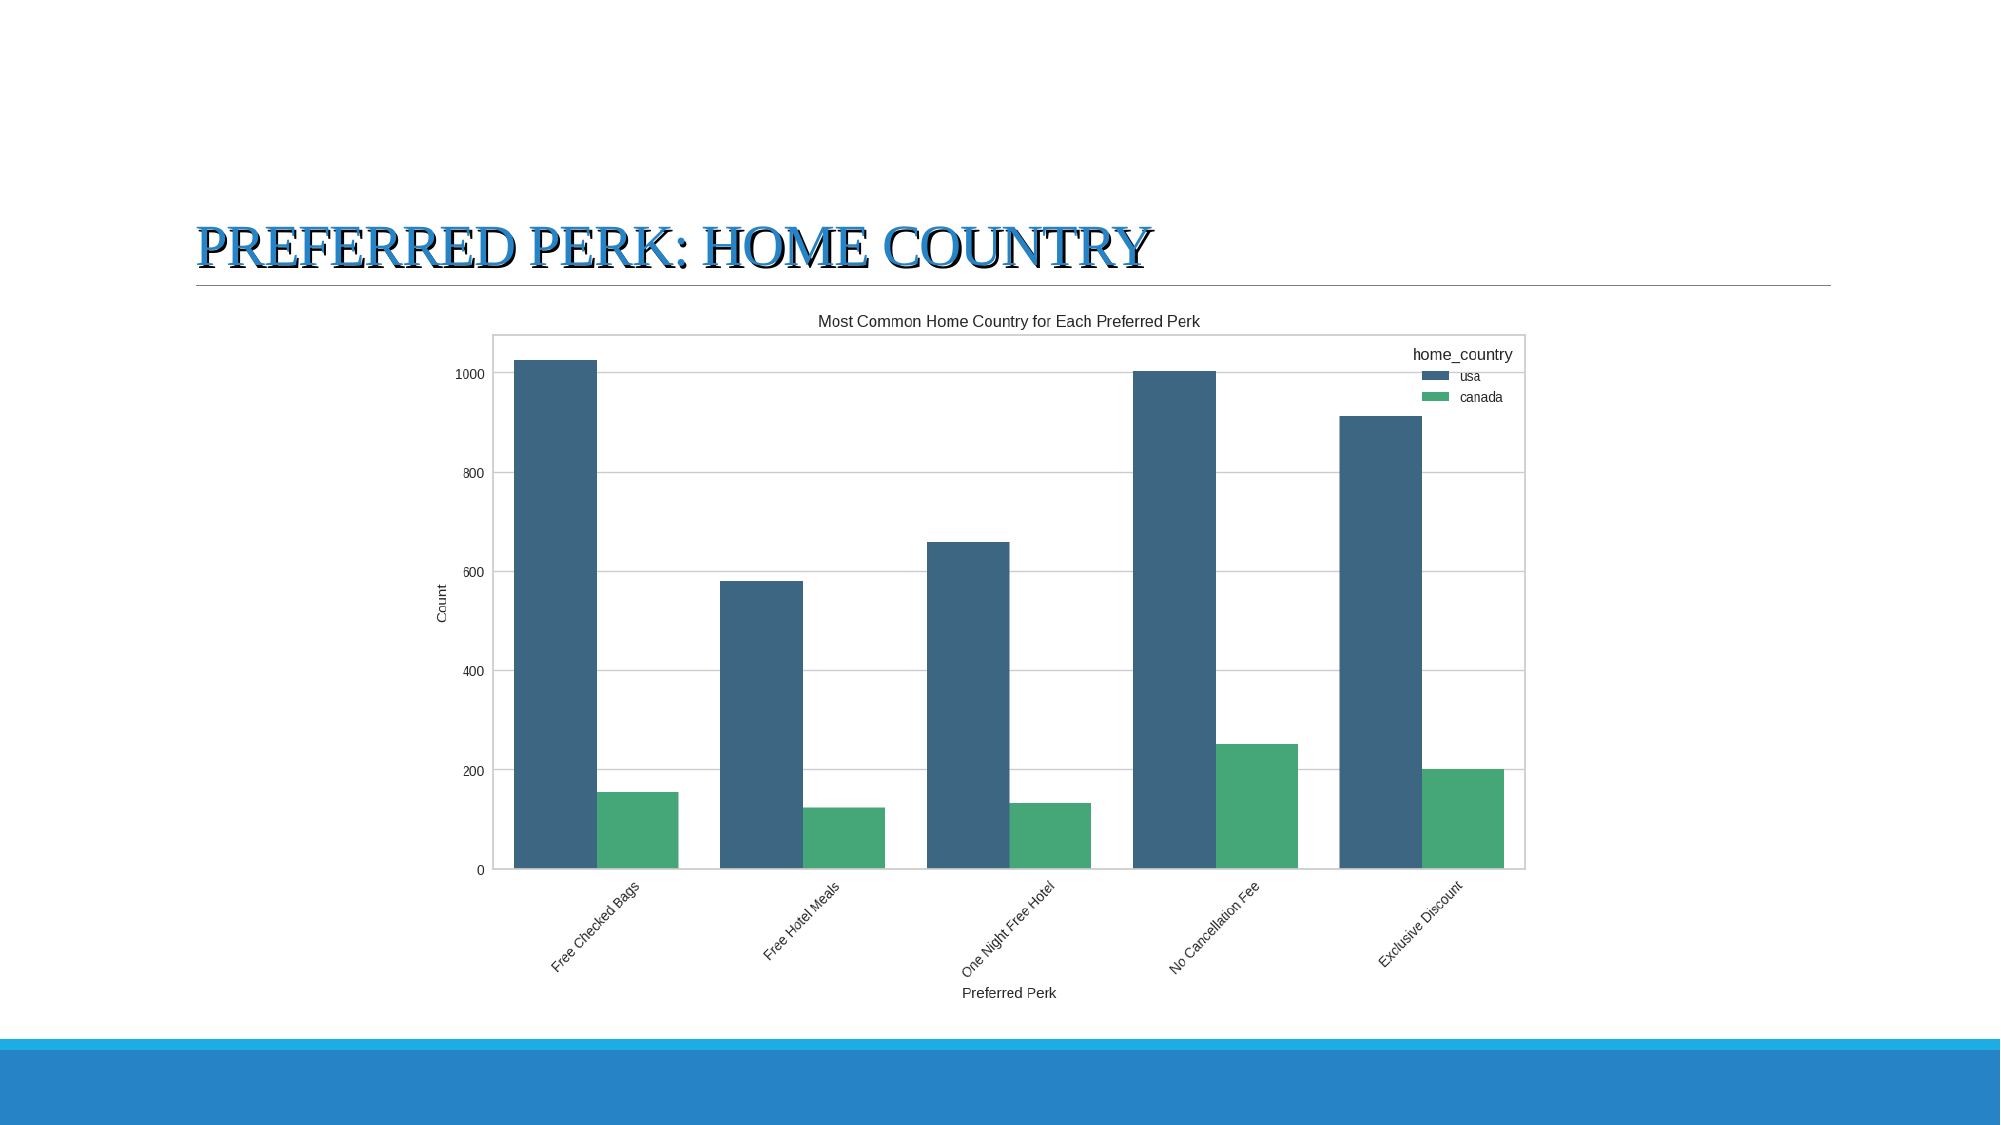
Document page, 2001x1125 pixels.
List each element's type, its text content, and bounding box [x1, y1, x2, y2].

title PREFERRED PERK: HOME COUNTRY [180, 47, 1831, 286]
picture [426, 305, 1534, 1009]
